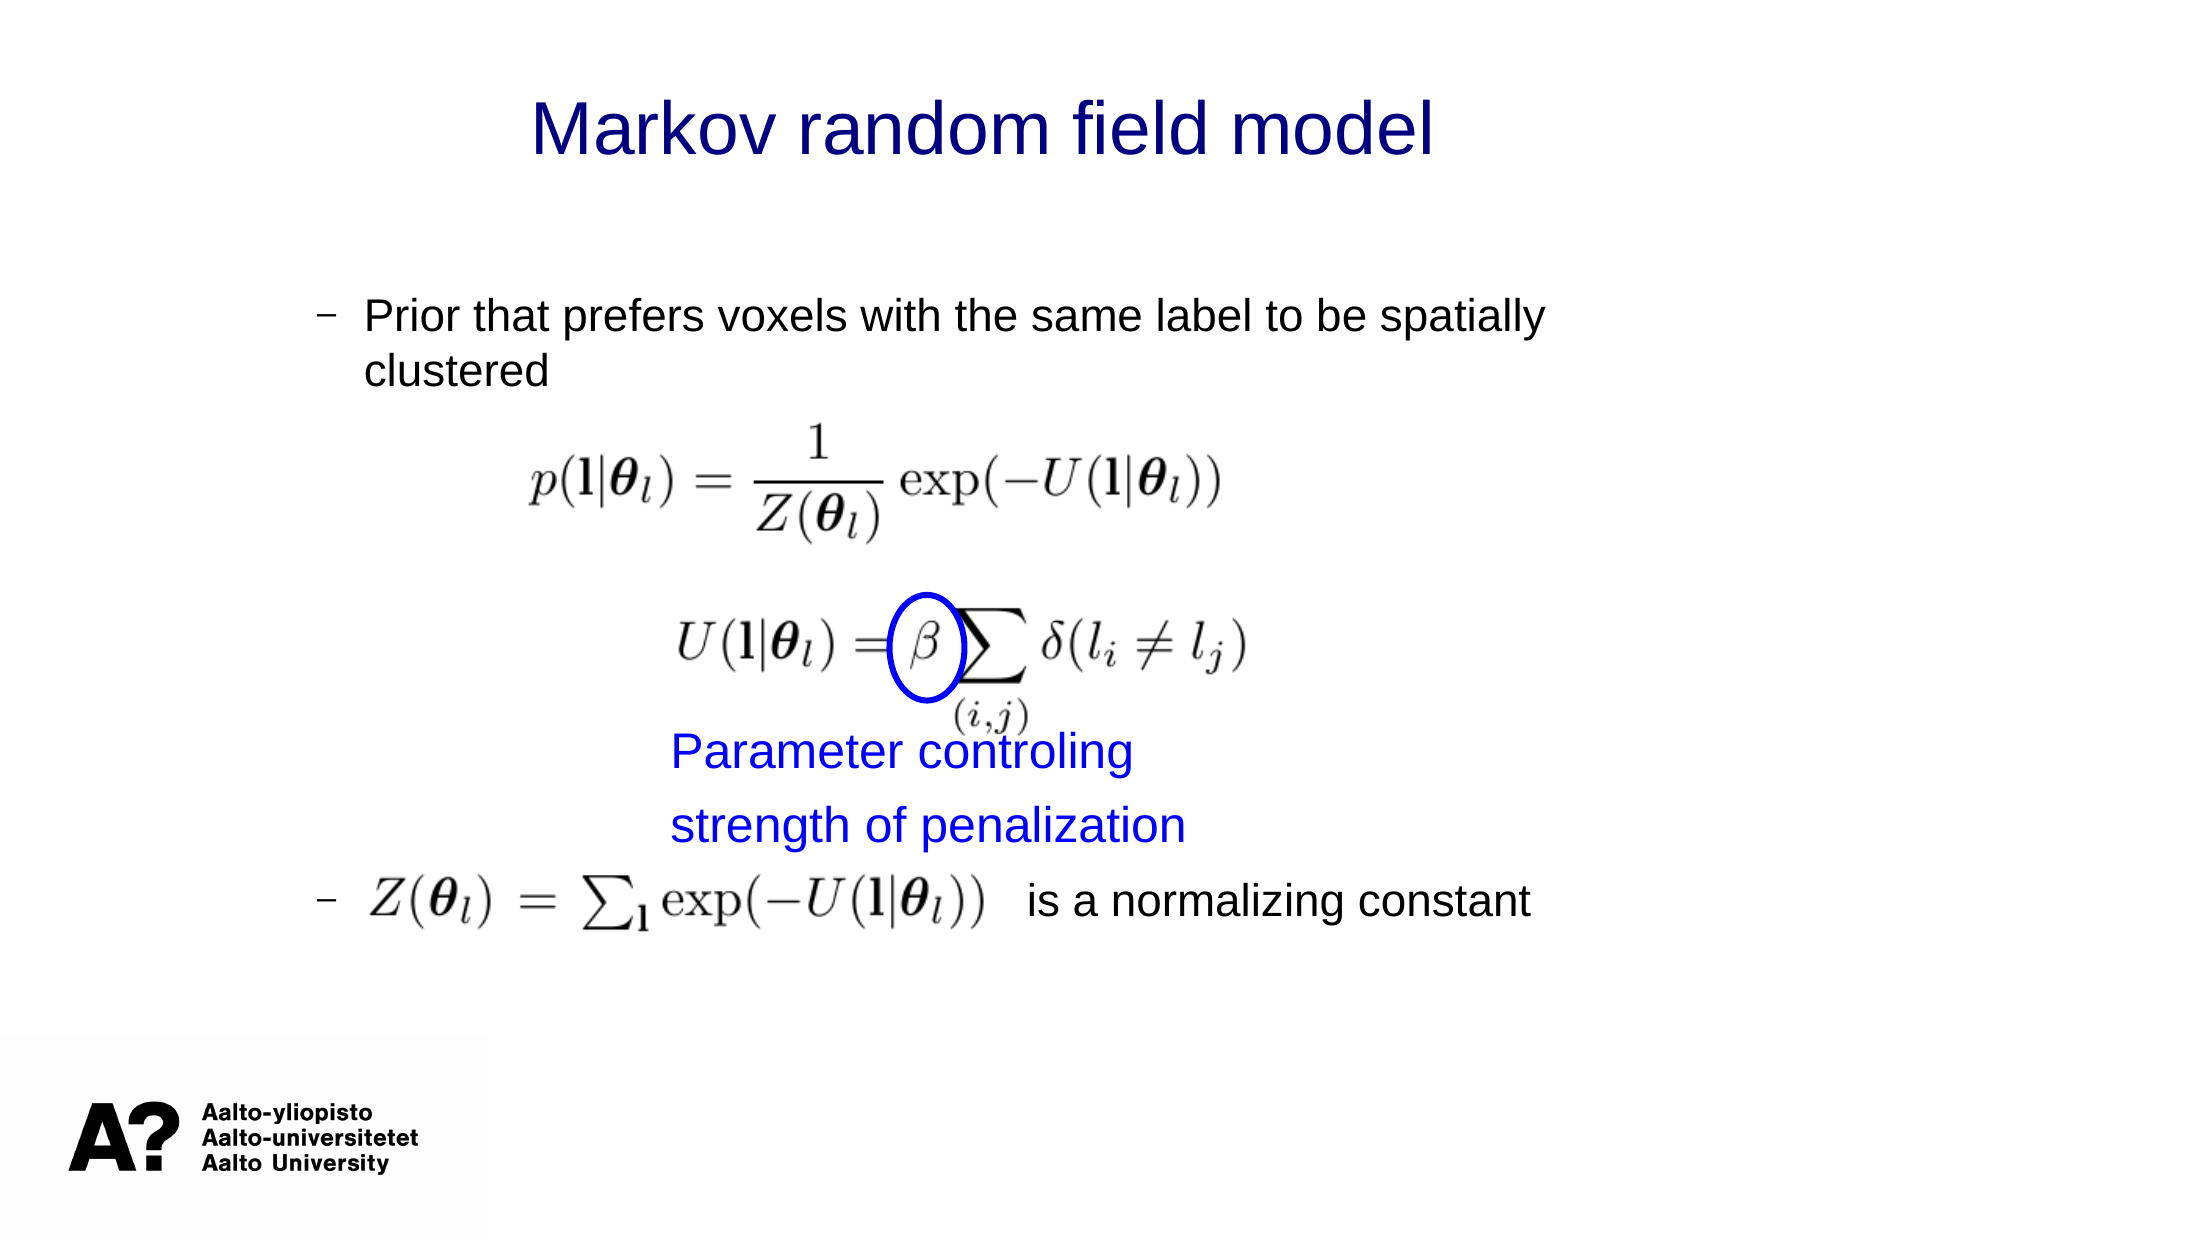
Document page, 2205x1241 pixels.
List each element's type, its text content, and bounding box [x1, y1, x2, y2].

picture [0, 1035, 488, 1239]
text_box Parameter controling strength of penalization [655, 710, 1354, 911]
list Prior that prefers voxels with the same label to be spatially clustered [227, 278, 1653, 450]
list is a normalizing constant [227, 862, 1653, 1035]
picture [668, 588, 1250, 710]
picture [518, 412, 1223, 549]
title Markov random field model [326, 65, 1640, 179]
